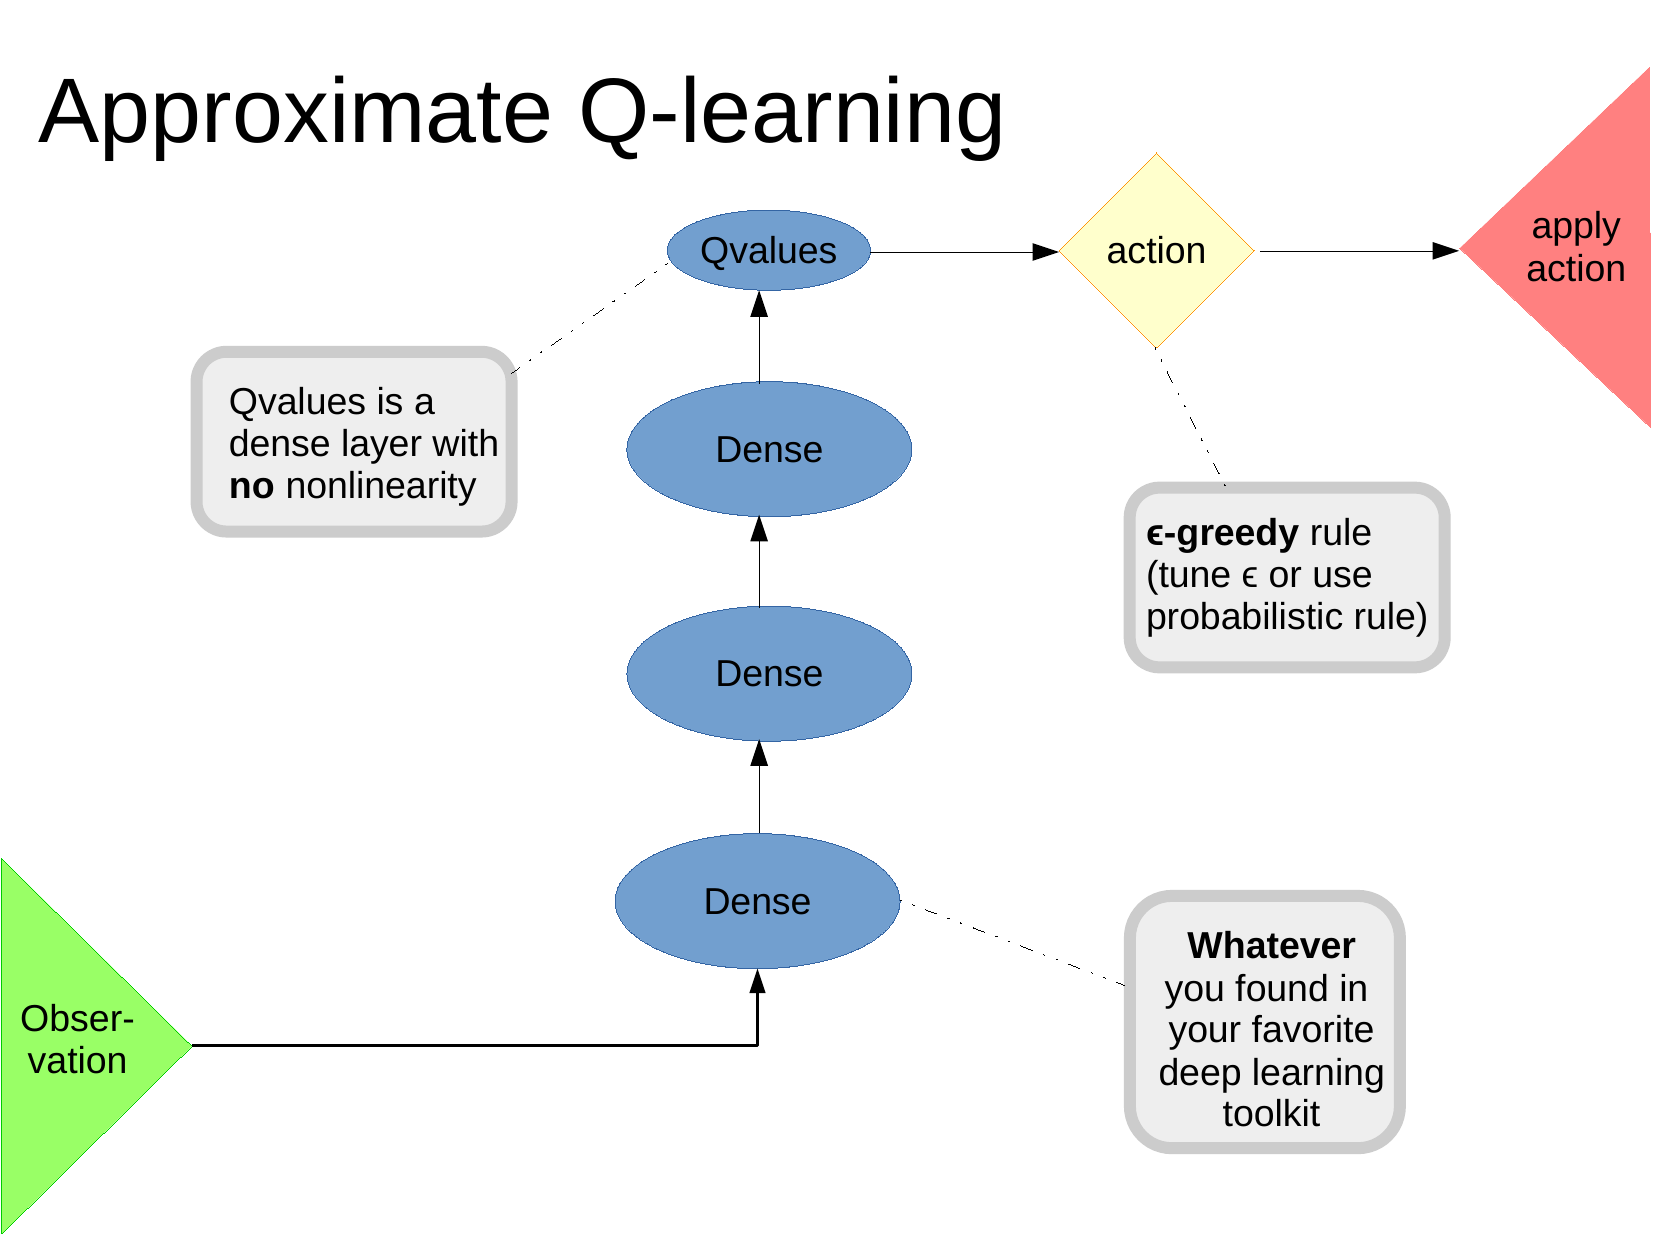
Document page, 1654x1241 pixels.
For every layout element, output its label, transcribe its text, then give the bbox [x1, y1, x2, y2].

text_box [1, 1098, 140, 1234]
text_box [1140, 487, 1435, 495]
text_box Approximate Q-learning [15, 42, 1032, 286]
text_box [1, 858, 126, 980]
text_box Dense [615, 833, 901, 969]
text_box [196, 351, 511, 532]
text_box Qvalues is a dense layer with no nonlinearity [214, 373, 530, 515]
text_box apply action [1457, 188, 1654, 306]
text_box [1134, 654, 1440, 668]
text_box ϵ-greedy rule (tune ϵ or use probabilistic rule) [1122, 495, 1465, 654]
text_box [1522, 67, 1650, 188]
text_box Obser- vation [0, 980, 167, 1098]
text_box Qvalues [723, 286, 815, 291]
text_box action [1059, 152, 1255, 348]
text_box Dense [626, 606, 912, 742]
text_box Whatever you found in your favorite deep learning toolkit [1128, 908, 1415, 1152]
text_box Dense [626, 381, 912, 517]
text_box [167, 1021, 192, 1071]
text_box [1521, 306, 1651, 428]
text_box [1142, 895, 1388, 908]
